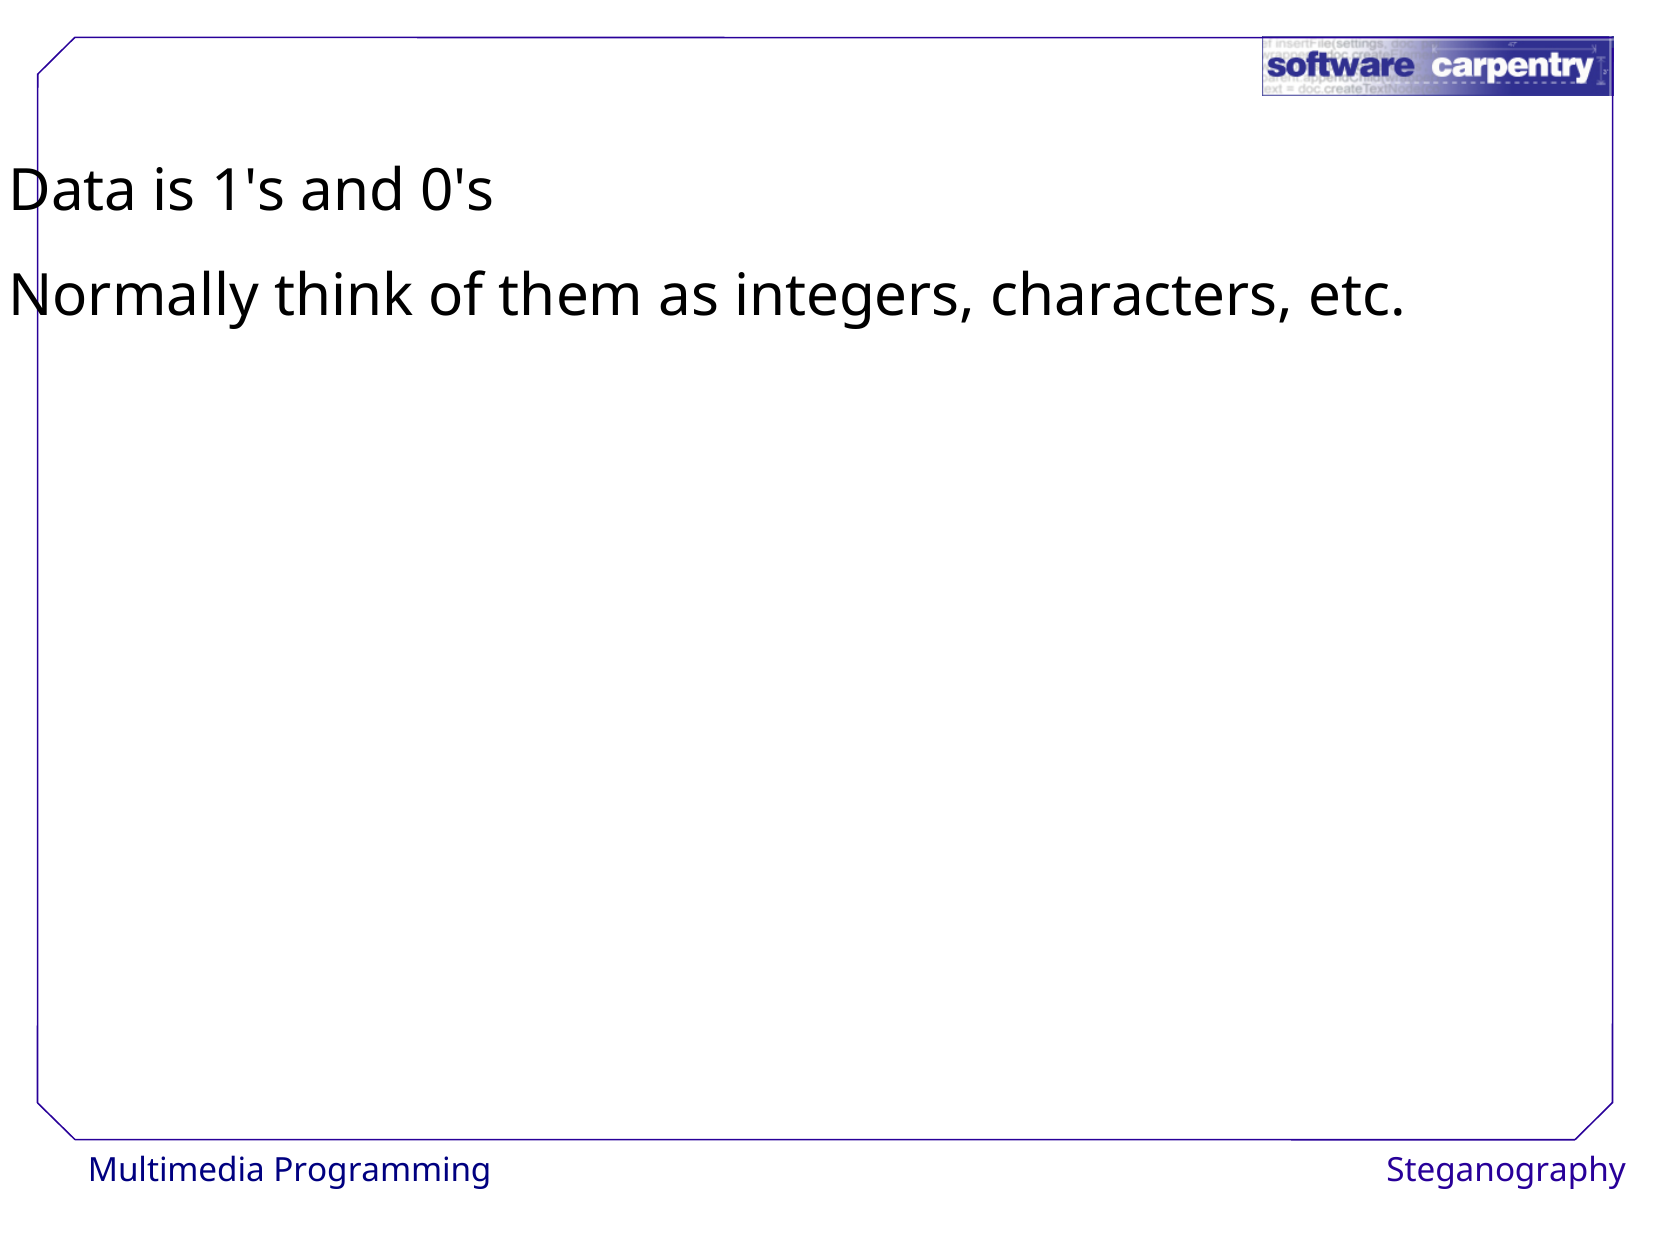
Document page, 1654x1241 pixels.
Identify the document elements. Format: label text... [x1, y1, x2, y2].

text_box Data is 1's and 0's Normally think of them as integers, characters, etc. [0, 109, 1571, 335]
picture [1262, 36, 1614, 96]
